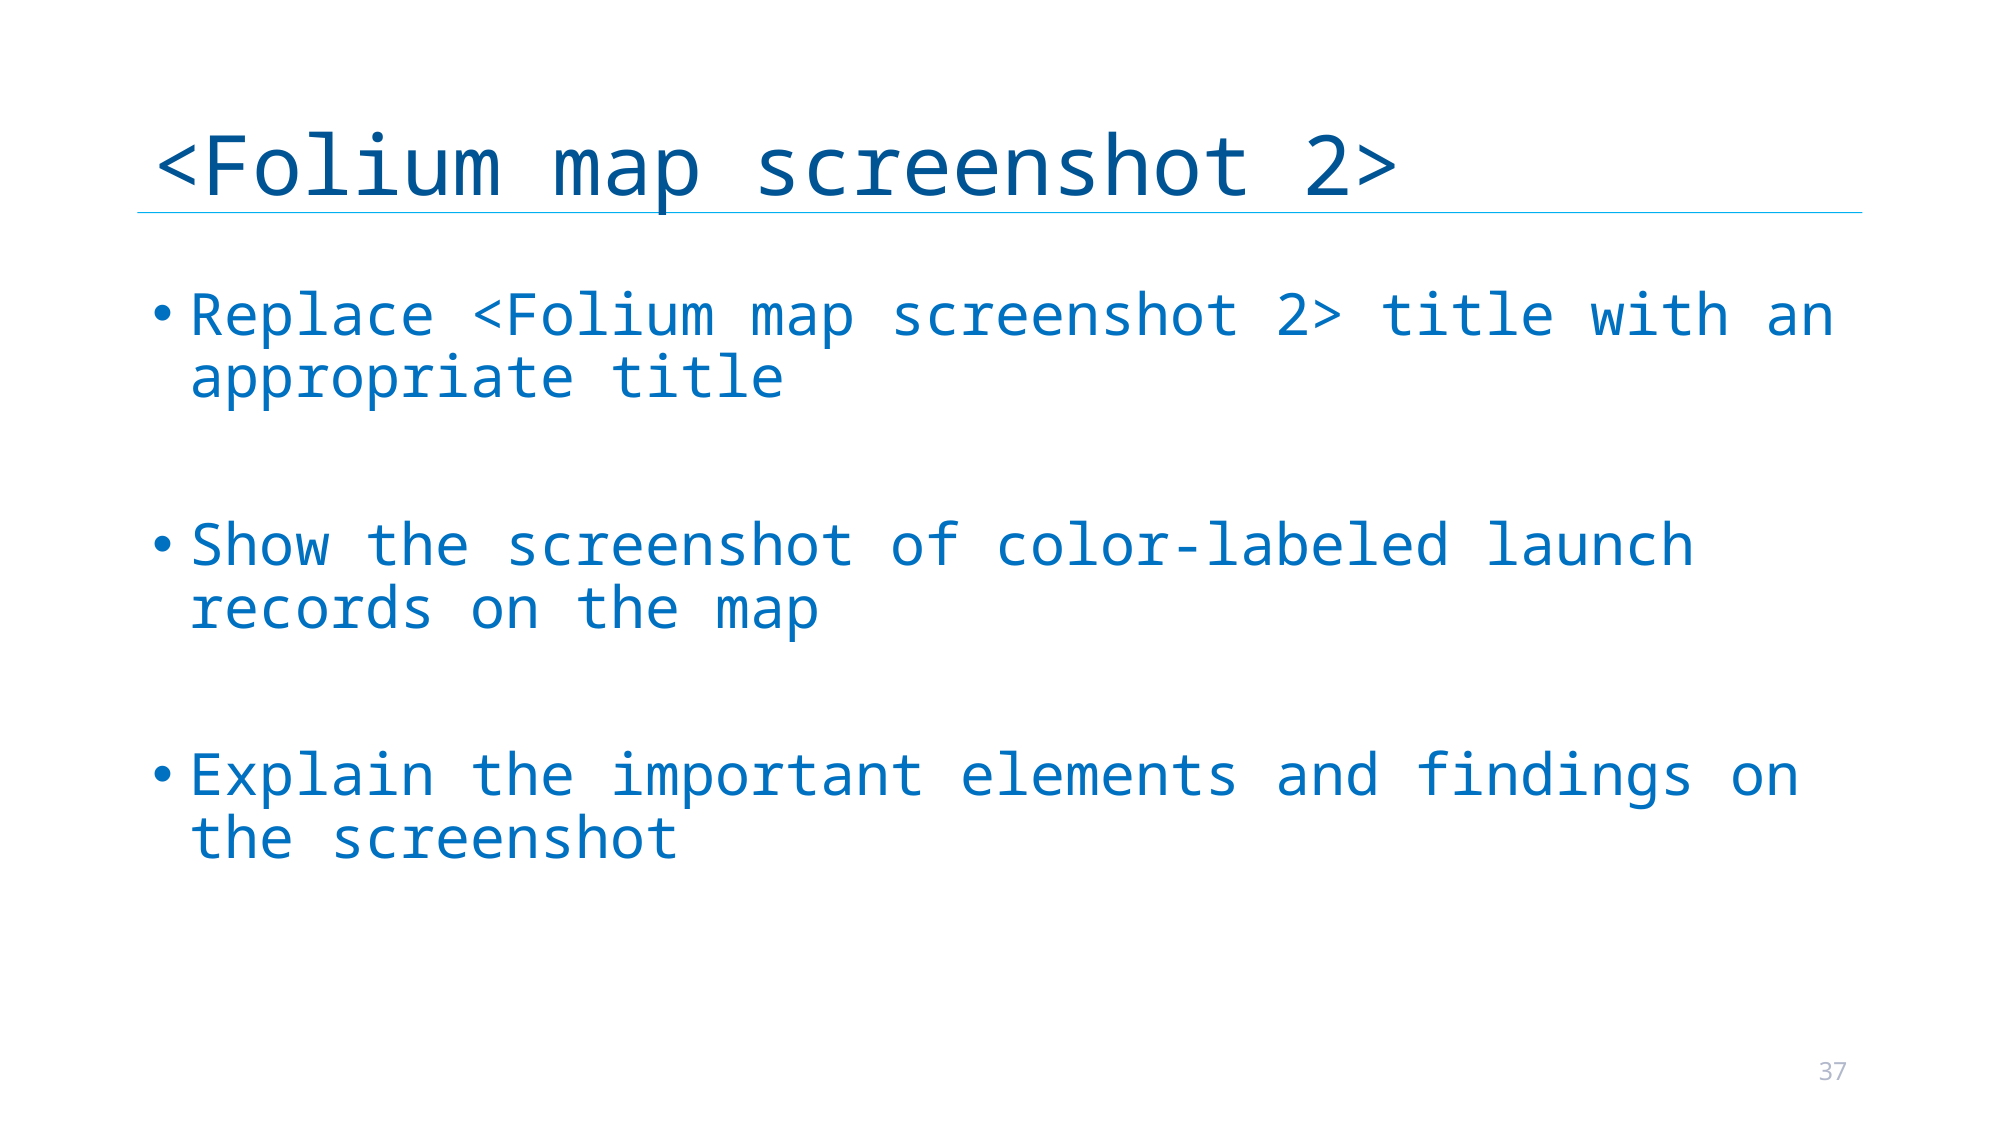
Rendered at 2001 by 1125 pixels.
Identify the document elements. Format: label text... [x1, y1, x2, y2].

list Replace <Folium map screenshot 2> title with an appropriate title Show the screenshot of color-labeled launch records on the map Explain the important elements and findings on the screenshot [137, 277, 1863, 992]
title <Folium map screenshot 2> [137, 59, 1863, 277]
slide_number 41 [1412, 1042, 1863, 1103]
